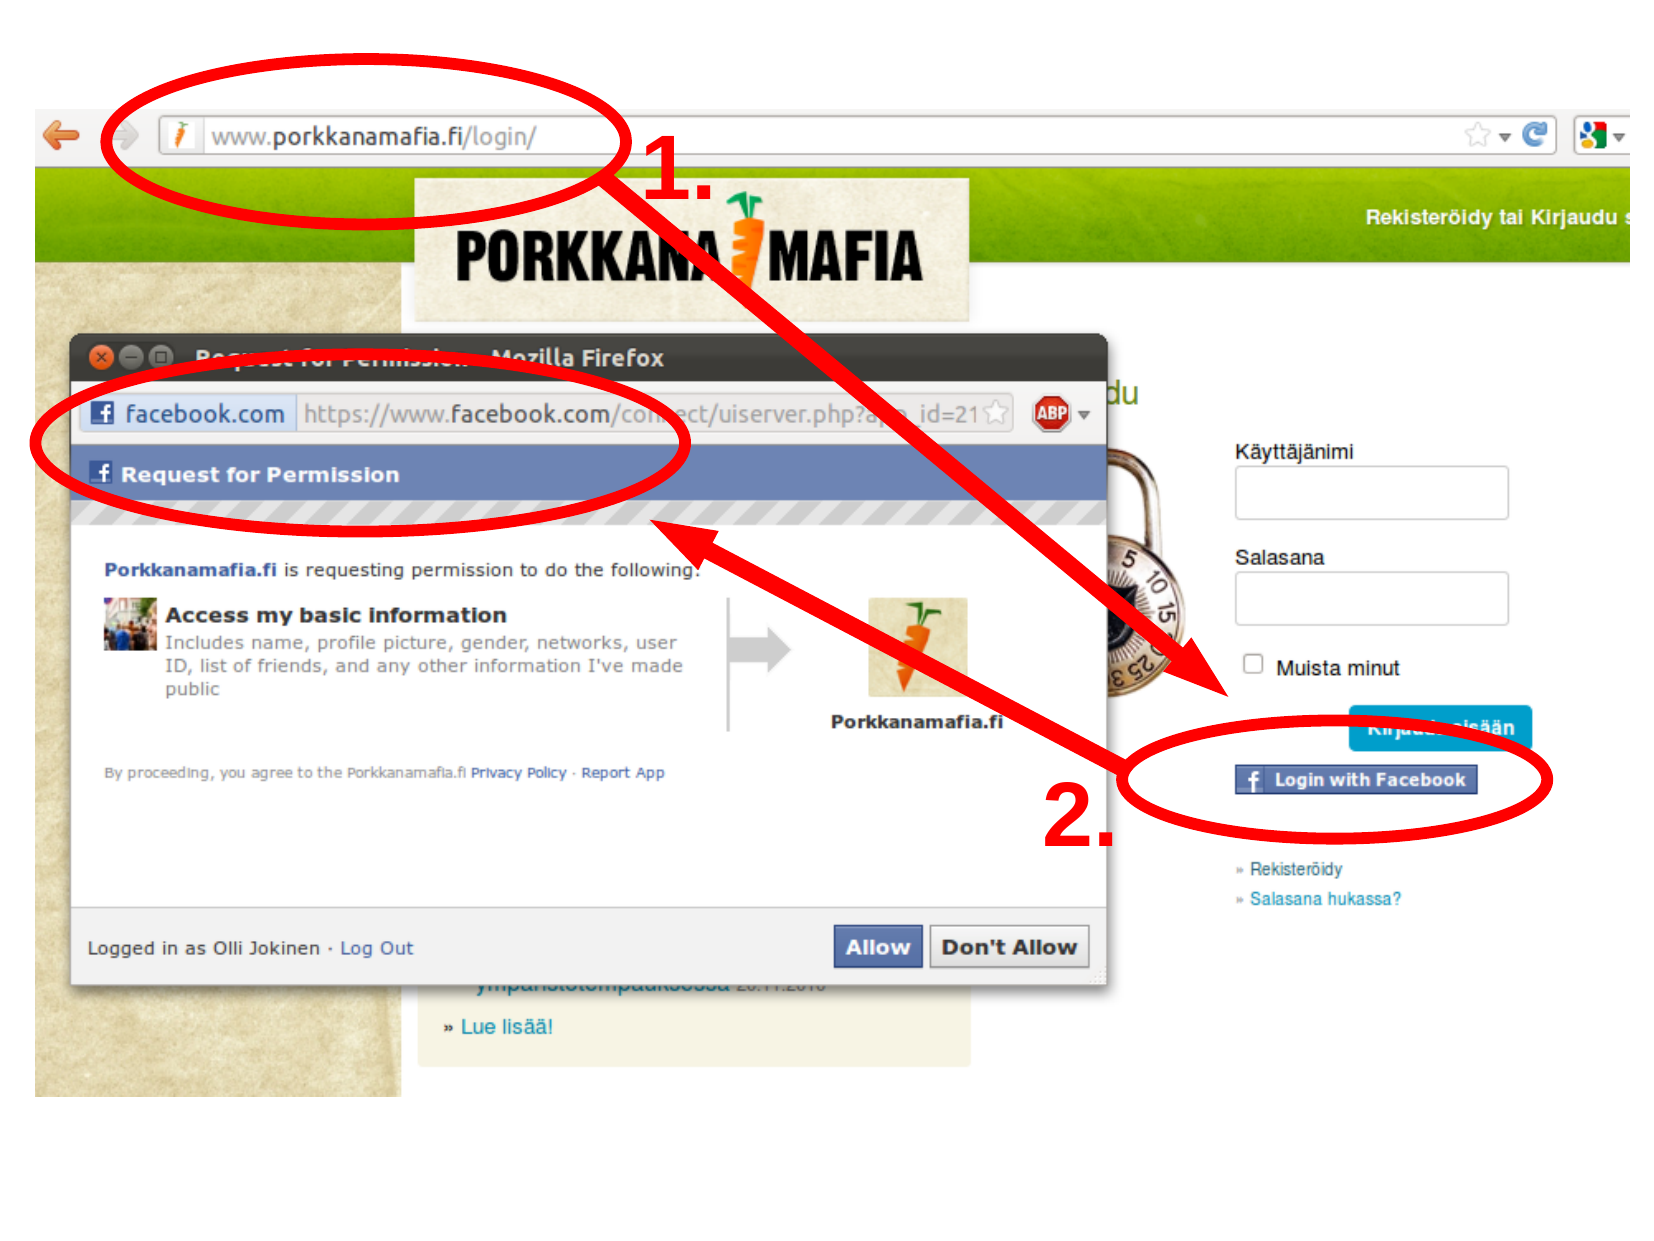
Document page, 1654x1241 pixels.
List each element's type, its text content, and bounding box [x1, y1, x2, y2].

picture [113, 109, 620, 218]
text_box 1. [626, 109, 733, 227]
picture [35, 109, 1630, 1097]
picture [615, 163, 626, 184]
picture [616, 109, 626, 120]
text_box 2. [1027, 755, 1134, 874]
picture [42, 361, 679, 525]
